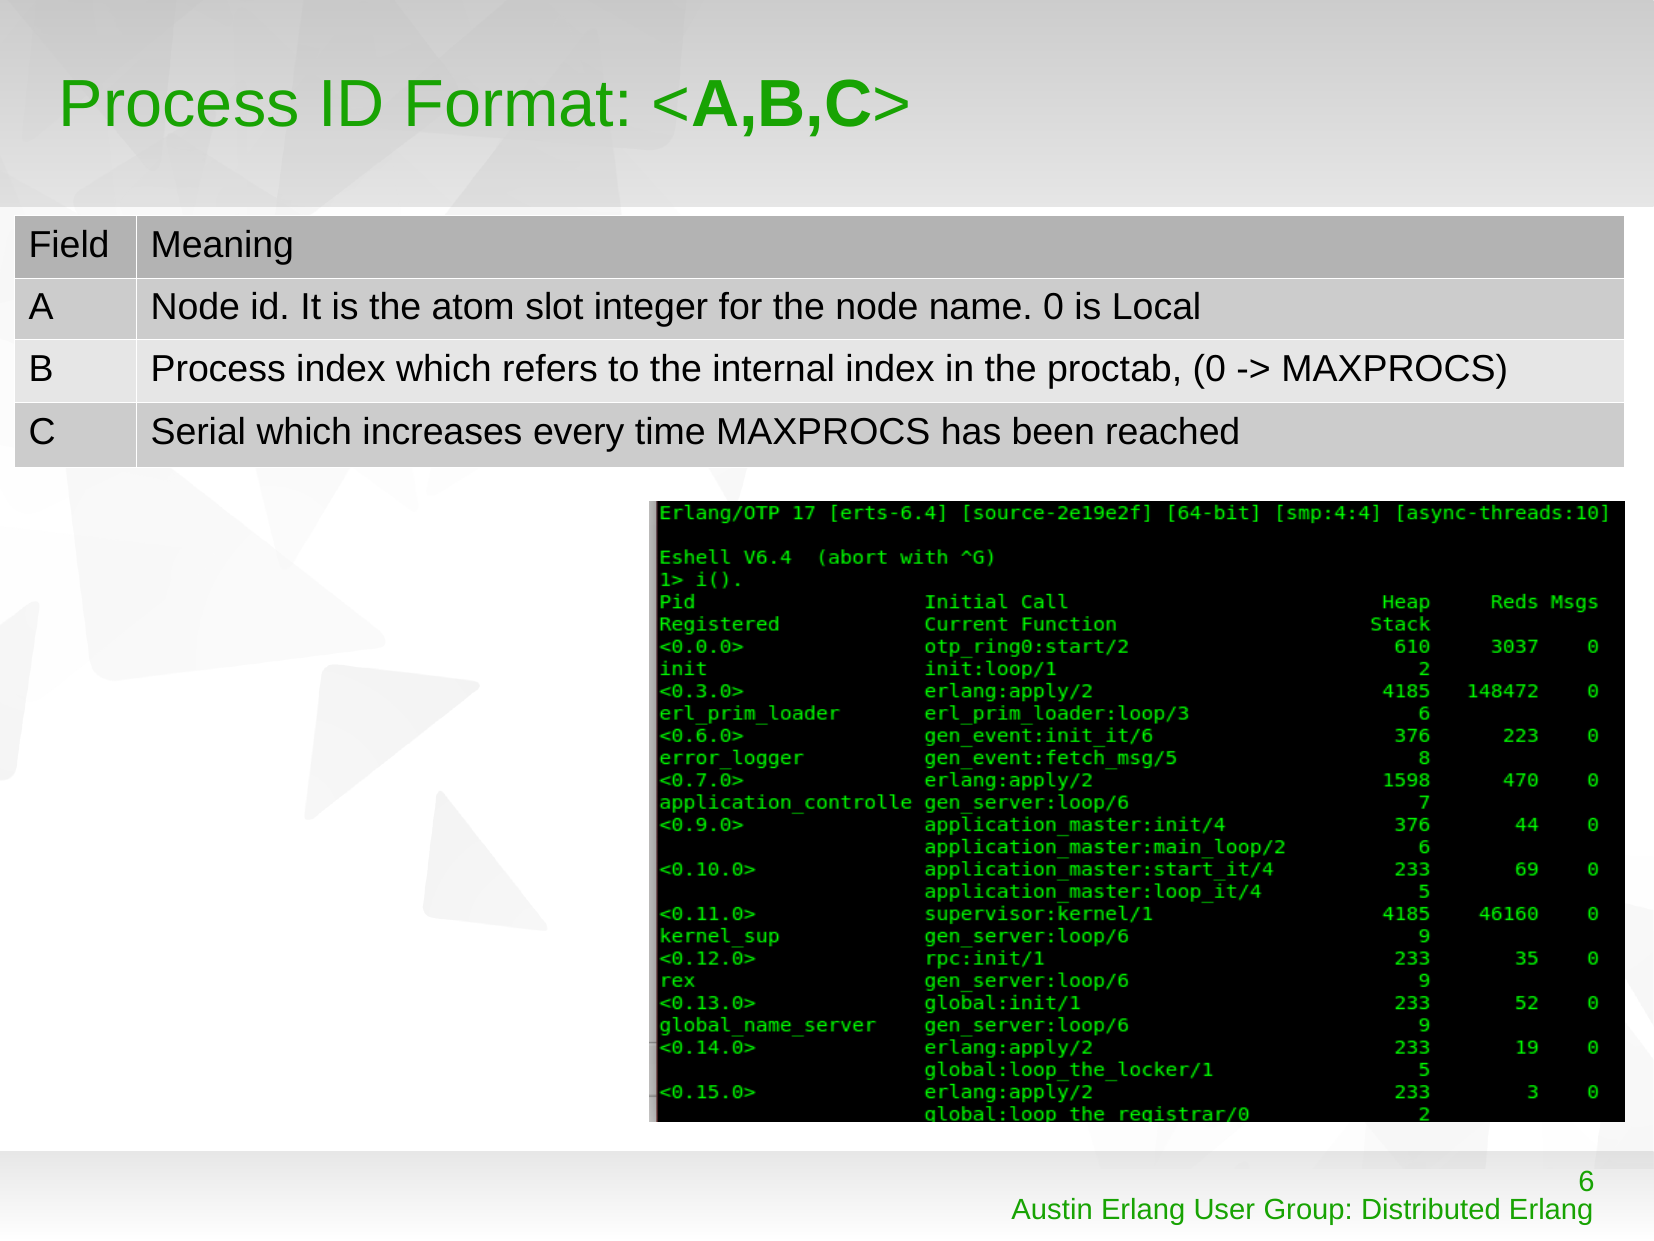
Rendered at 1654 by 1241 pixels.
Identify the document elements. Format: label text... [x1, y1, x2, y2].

table_cell Node id. It is the atom slot integer for the node name. 0 is Local [137, 279, 1624, 339]
table_header Field [15, 216, 136, 278]
table_cell A [15, 279, 136, 339]
title Process ID Format: <A,B,C> [59, 29, 1595, 178]
table_header Meaning [137, 216, 1624, 278]
table_cell Serial which increases every time MAXPROCS has been reached [137, 403, 1624, 467]
table_cell C [15, 403, 136, 467]
table_cell Process index which refers to the internal index in the proctab, (0 -> MAXPROCS) [137, 340, 1624, 402]
picture [0, 0, 1654, 1169]
table_cell B [15, 340, 136, 402]
